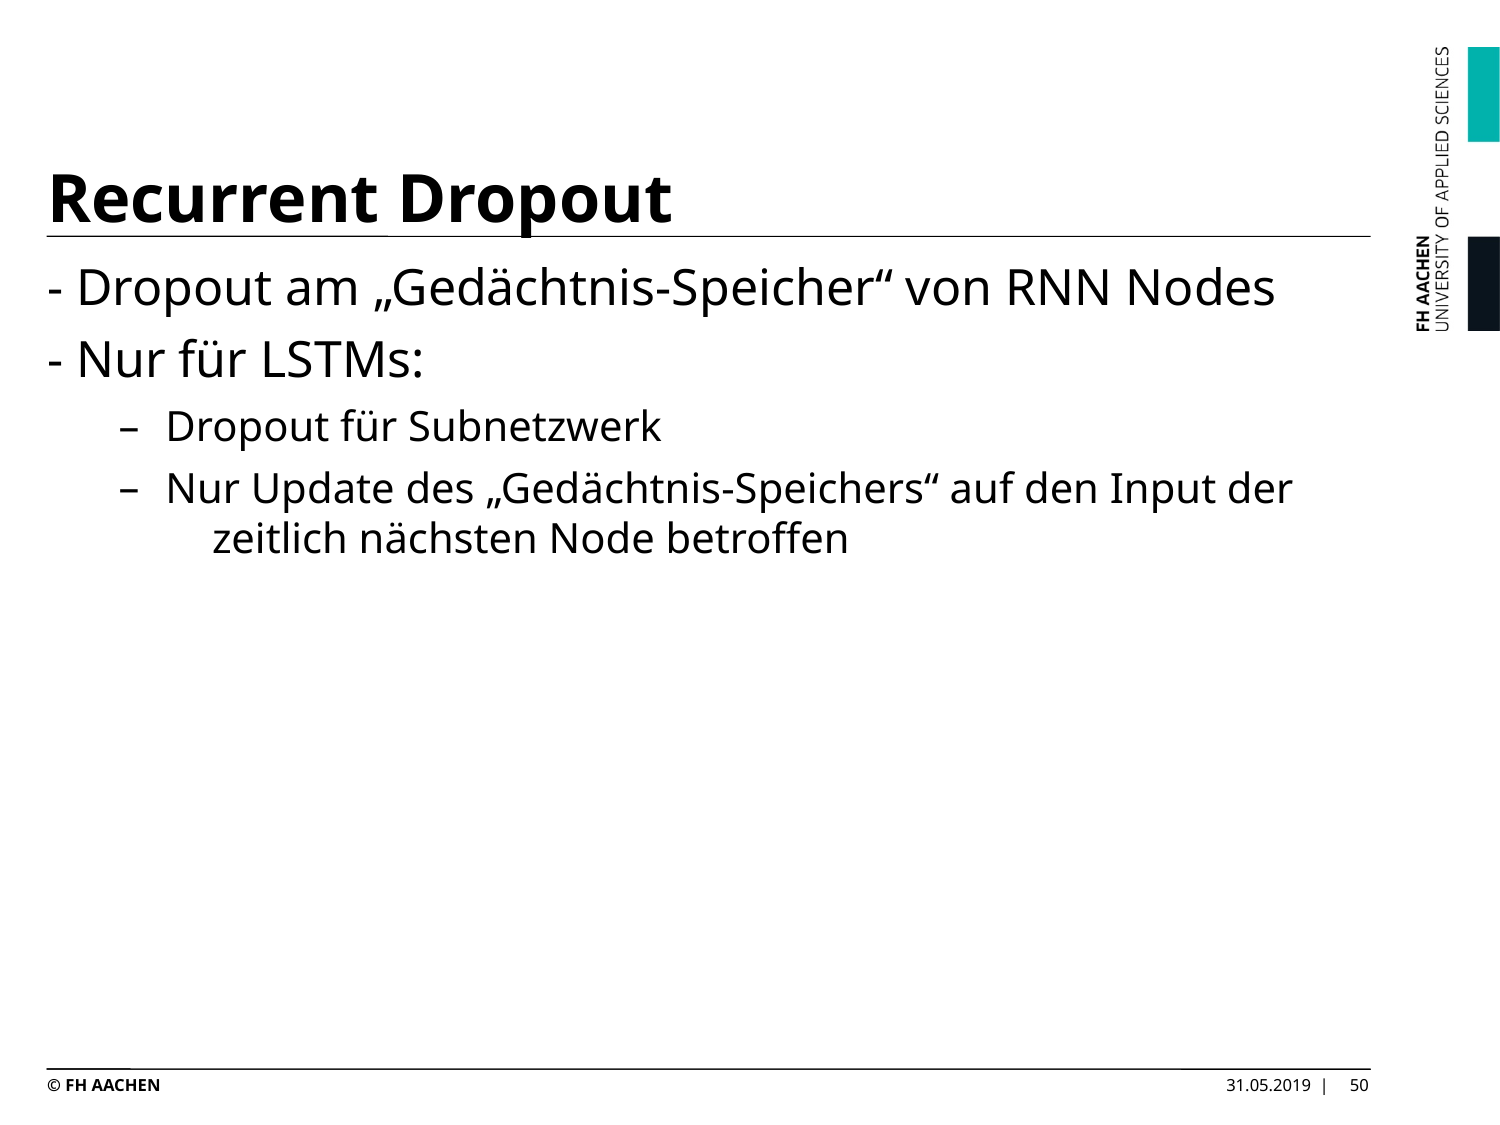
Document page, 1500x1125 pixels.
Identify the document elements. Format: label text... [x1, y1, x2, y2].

list - Dropout am „Gedächtnis-Speicher“ von RNN Nodes - Nur für LSTMs: Dropout für Subnetzwerk Nur Update des „Gedächtnis-Speichers“ auf den Input der zeitlich nächsten Node betroffen [47, 255, 1371, 1047]
title Recurrent Dropout [47, 153, 1371, 237]
picture [1404, 47, 1500, 331]
